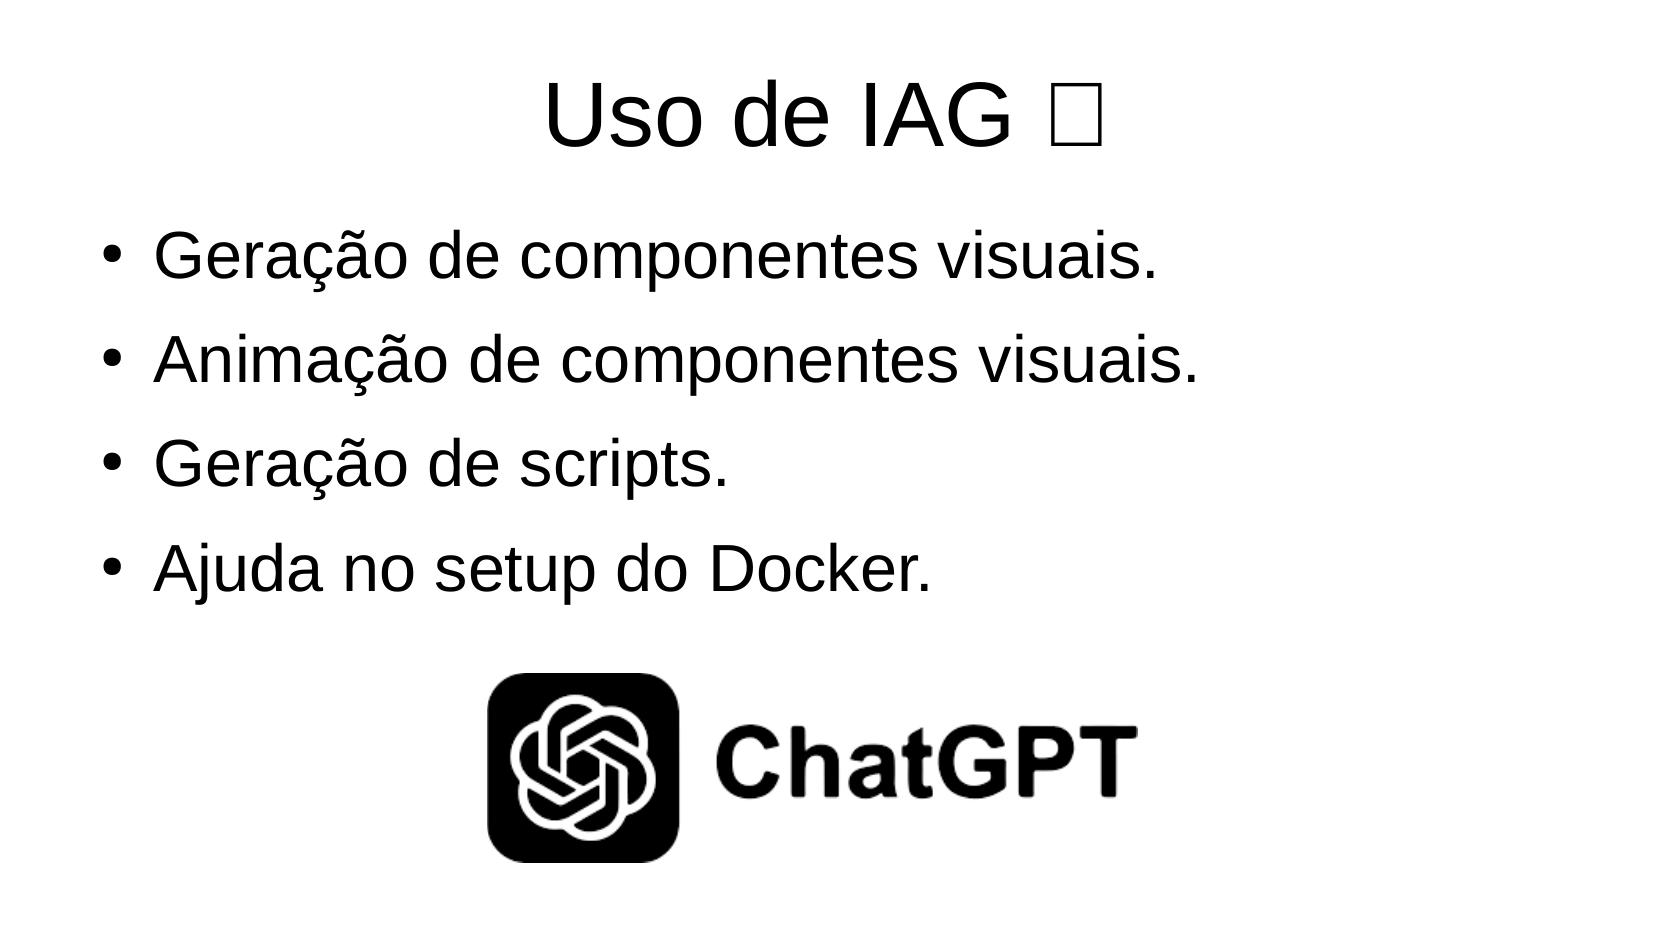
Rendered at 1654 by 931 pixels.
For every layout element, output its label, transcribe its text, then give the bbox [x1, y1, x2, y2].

list Geração de componentes visuais. Animação de componentes visuais. Geração de scripts. Ajuda no setup do Docker. [82, 217, 1571, 758]
title Uso de IAG 🤖 [82, 37, 1571, 193]
picture [487, 673, 1138, 863]
